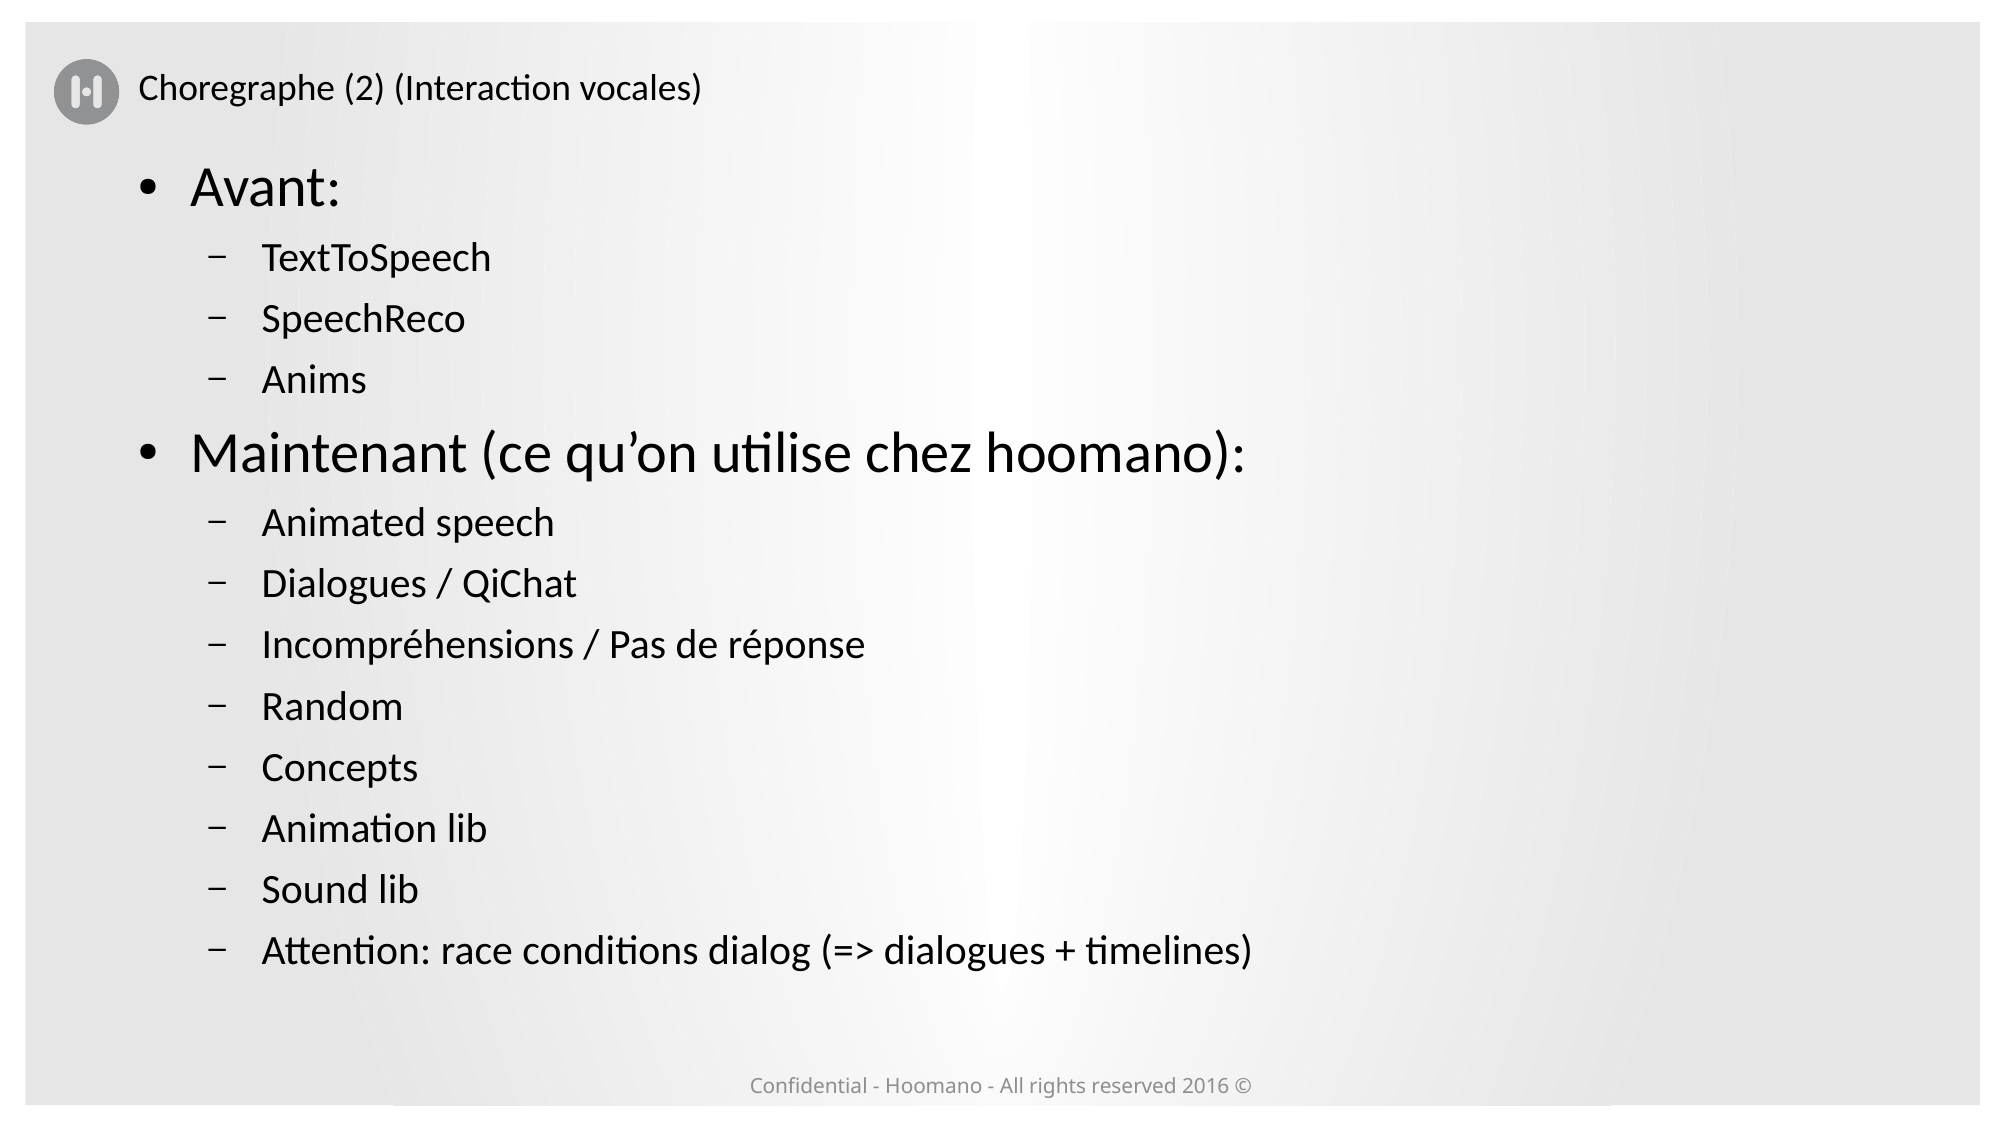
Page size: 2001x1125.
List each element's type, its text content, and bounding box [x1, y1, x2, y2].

picture [49, 55, 123, 127]
list Avant: TextToSpeech SpeechReco Anims Maintenant (ce qu’on utilise chez hoomano): Animated speech Dialogues / QiChat Incompréhensions / Pas de réponse Random Concepts Animation lib Sound lib Attention: race conditions dialog (=> dialogues + timelines) [120, 164, 1952, 1077]
title Choregraphe (2) (Interaction vocales) [138, 55, 1864, 127]
